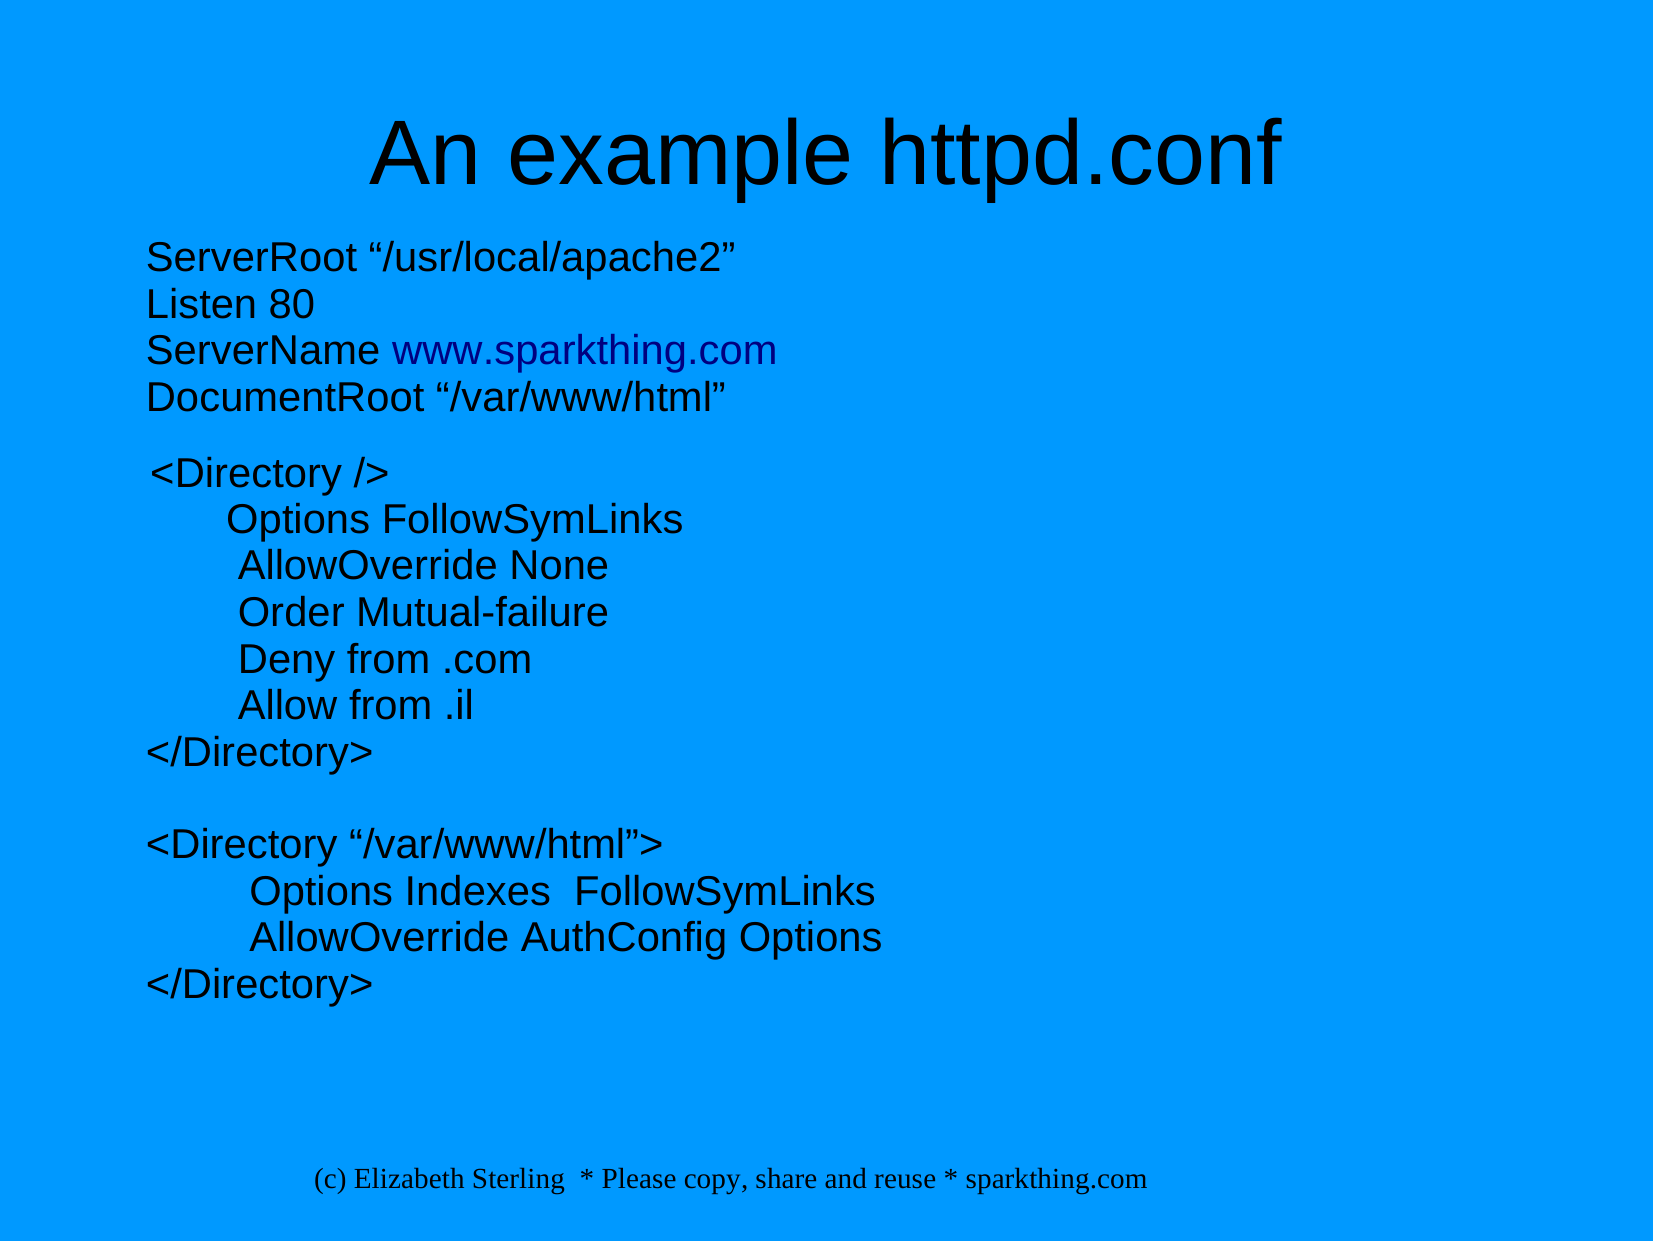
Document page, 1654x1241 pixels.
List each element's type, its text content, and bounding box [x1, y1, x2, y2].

list ServerRoot “/usr/local/apache2” Listen 80 ServerName www.sparkthing.com DocumentRoot “/var/www/html” <Directory /> Options FollowSymLinks AllowOverride None Order Mutual-failure Deny from .com Allow from .il </Directory> <Directory “/var/www/html”> Options Indexes FollowSymLinks AllowOverride AuthConfig Options </Directory> [75, 187, 1563, 1088]
title An example httpd.conf [82, 56, 1571, 250]
